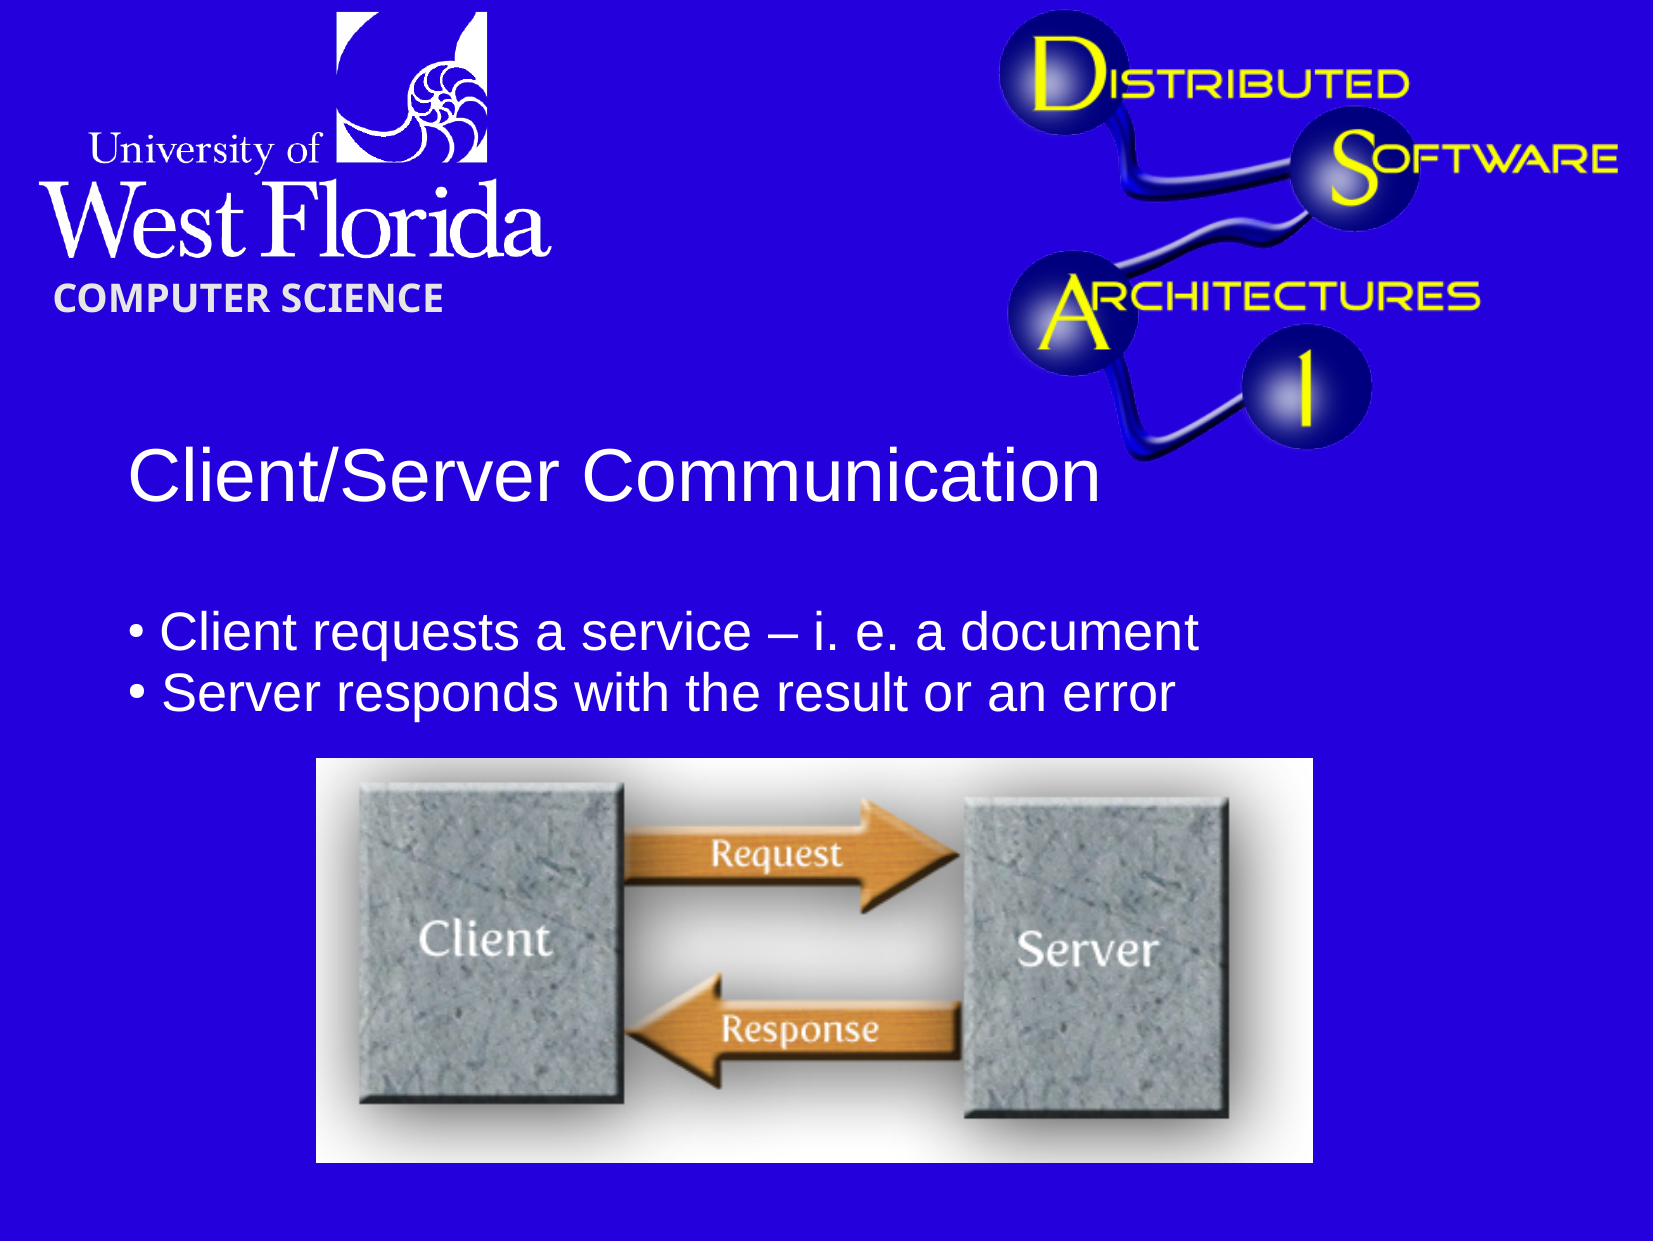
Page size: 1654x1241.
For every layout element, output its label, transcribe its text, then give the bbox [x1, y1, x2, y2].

picture [37, 0, 559, 262]
picture [316, 758, 1313, 1163]
text_box Client/Server Communication Client requests a service – i. e. a document Server responds with the result or an error [112, 426, 1426, 847]
picture [910, 0, 1653, 506]
text_box COMPUTER SCIENCE [37, 262, 563, 334]
